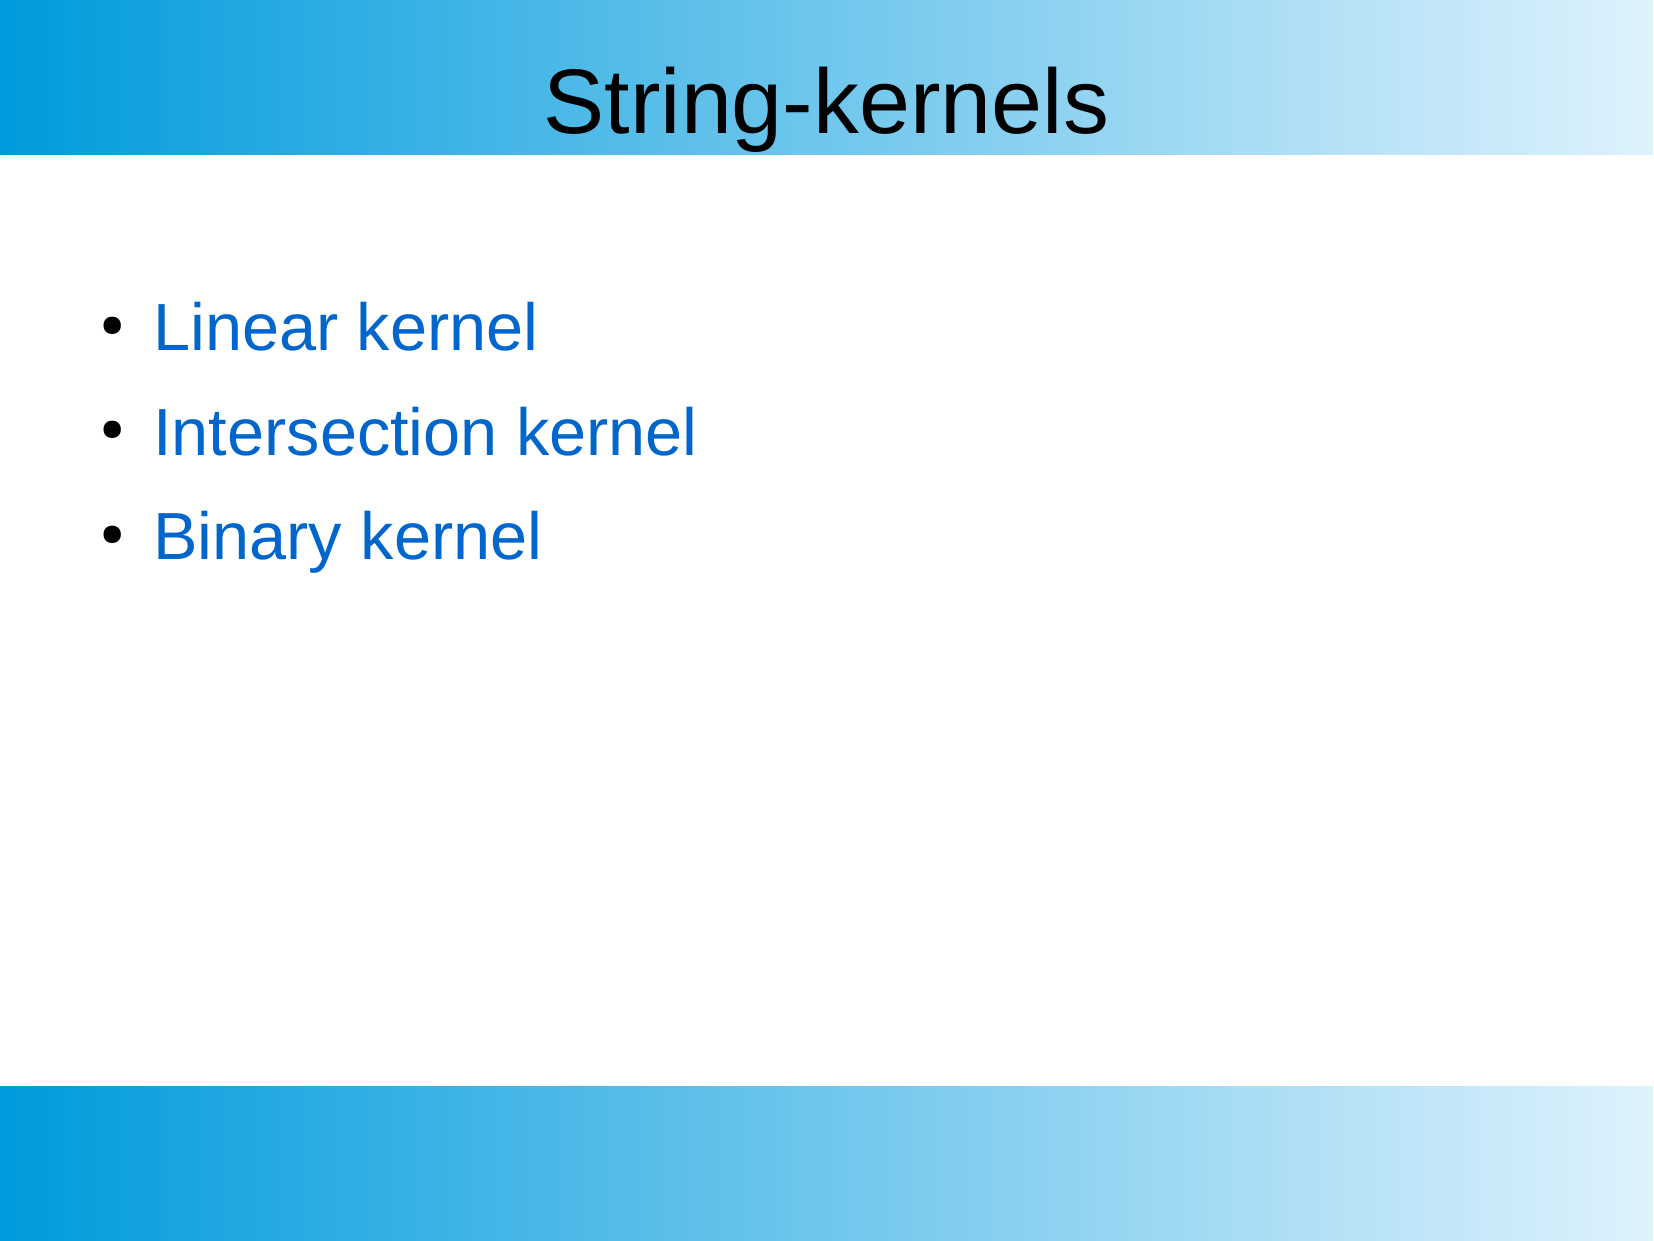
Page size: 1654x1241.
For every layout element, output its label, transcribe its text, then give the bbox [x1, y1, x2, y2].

title String-kernels [82, 49, 1571, 155]
list Linear kernel Intersection kernel Binary kernel [82, 290, 1571, 1010]
